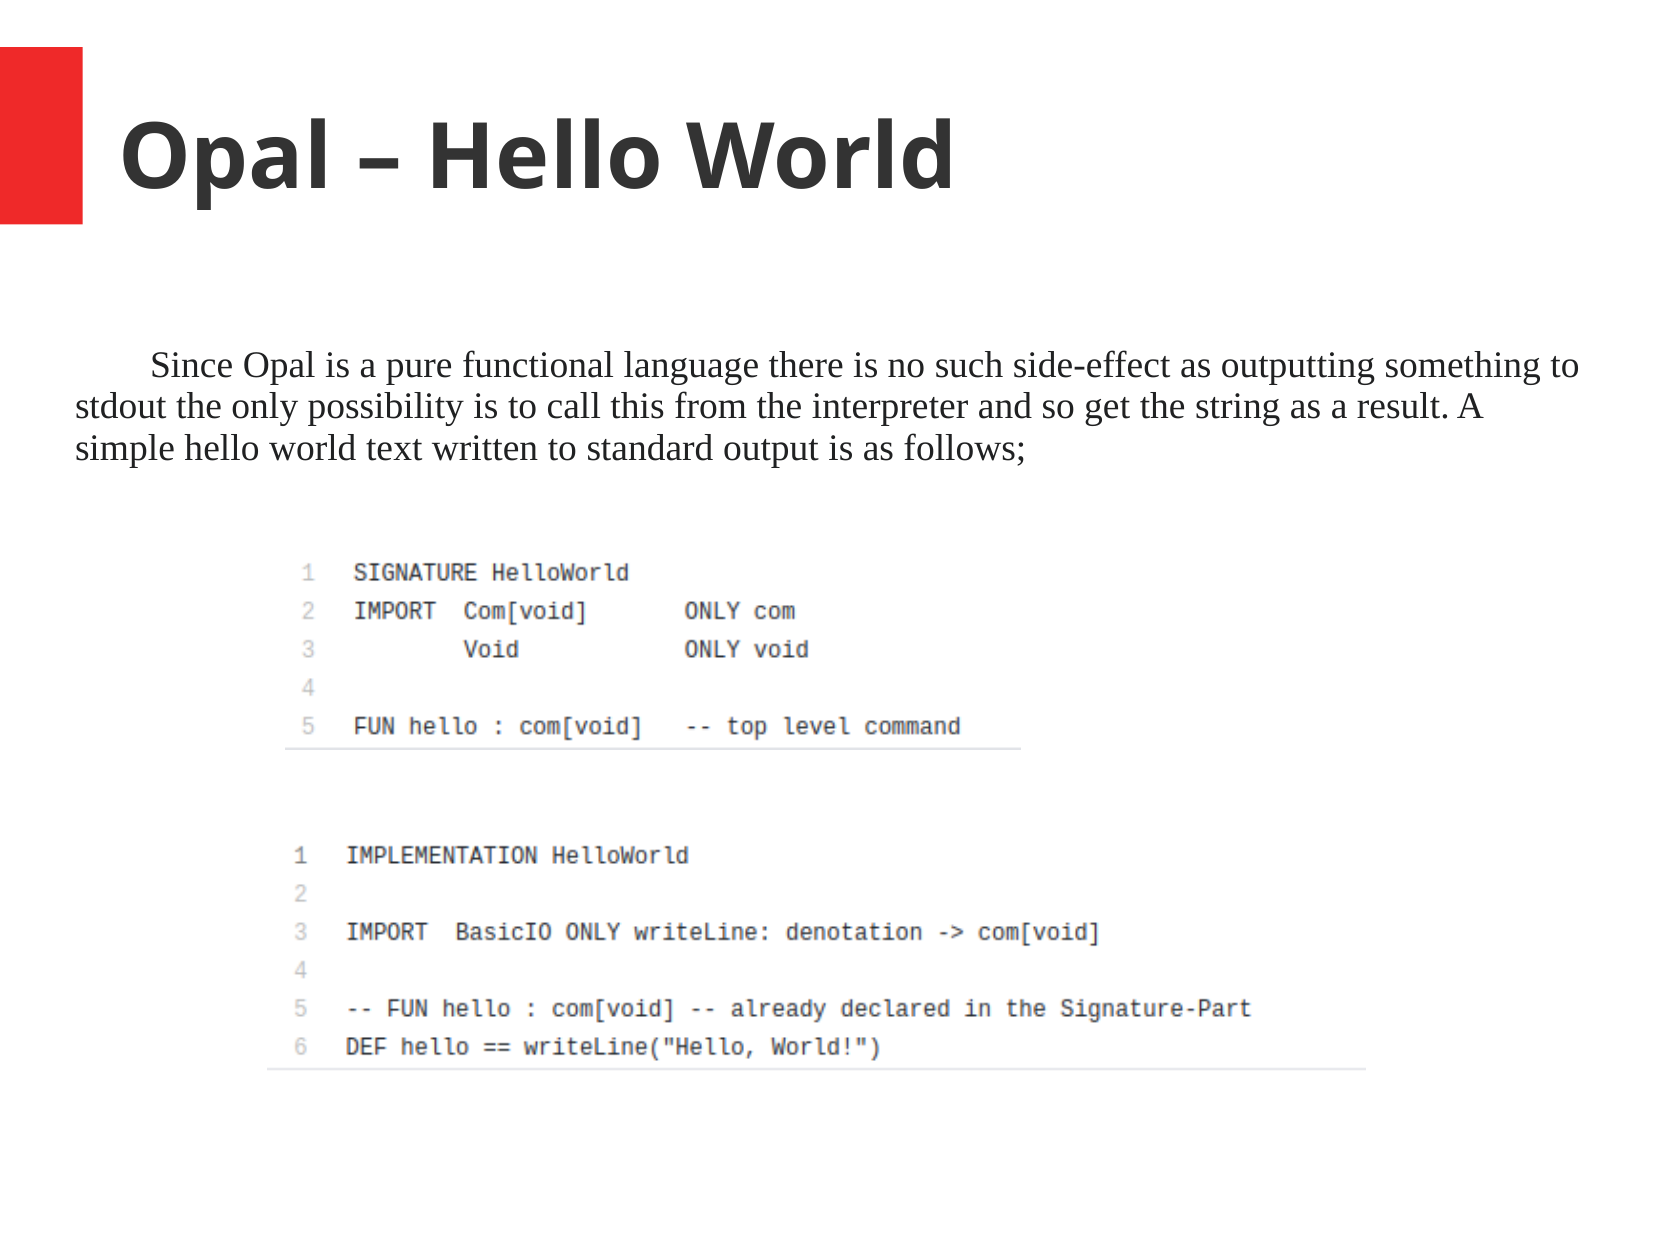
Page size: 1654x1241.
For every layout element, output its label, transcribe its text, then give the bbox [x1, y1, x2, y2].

picture [285, 558, 1021, 751]
list Since Opal is a pure functional language there is no such side-effect as outputting something to stdout the only possibility is to call this from the interpreter and so get the string as a result. A simple hello world text written to standard output is as follows; [75, 343, 1591, 526]
picture [267, 839, 1366, 1081]
title Opal – Hello World [118, 49, 1571, 257]
